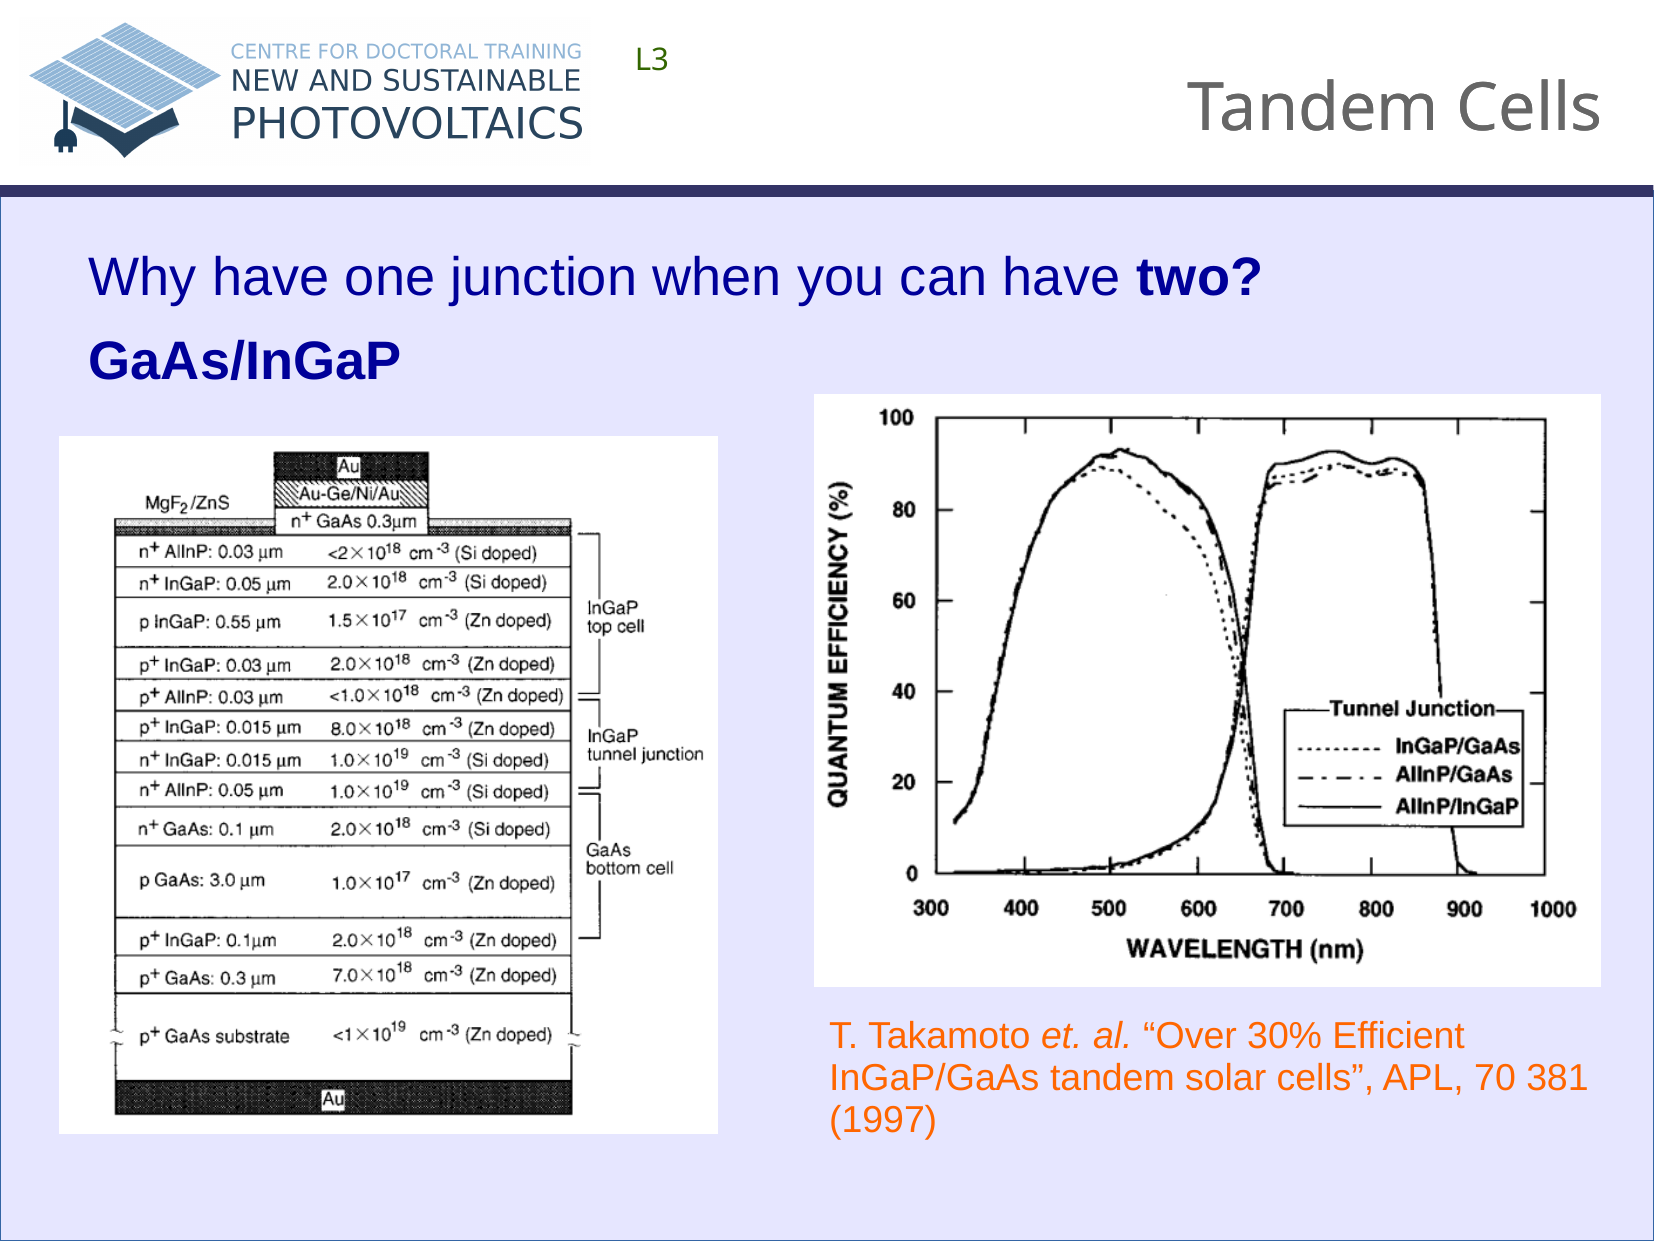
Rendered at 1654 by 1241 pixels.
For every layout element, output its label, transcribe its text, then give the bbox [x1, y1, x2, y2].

text_box T. Takamoto et. al. “Over 30% Efficient InGaP/GaAs tandem solar cells”, APL, 70 381 (1997) [811, 1003, 1630, 1151]
picture [59, 436, 718, 1134]
text_box [0, 197, 1654, 1241]
picture [814, 394, 1601, 987]
text_box Why have one junction when you can have two? [70, 236, 1282, 318]
text_box L3 [620, 29, 880, 80]
text_box GaAs/InGaP [70, 320, 421, 402]
picture [19, 17, 591, 166]
text_box Tandem Cells [767, 51, 1619, 142]
